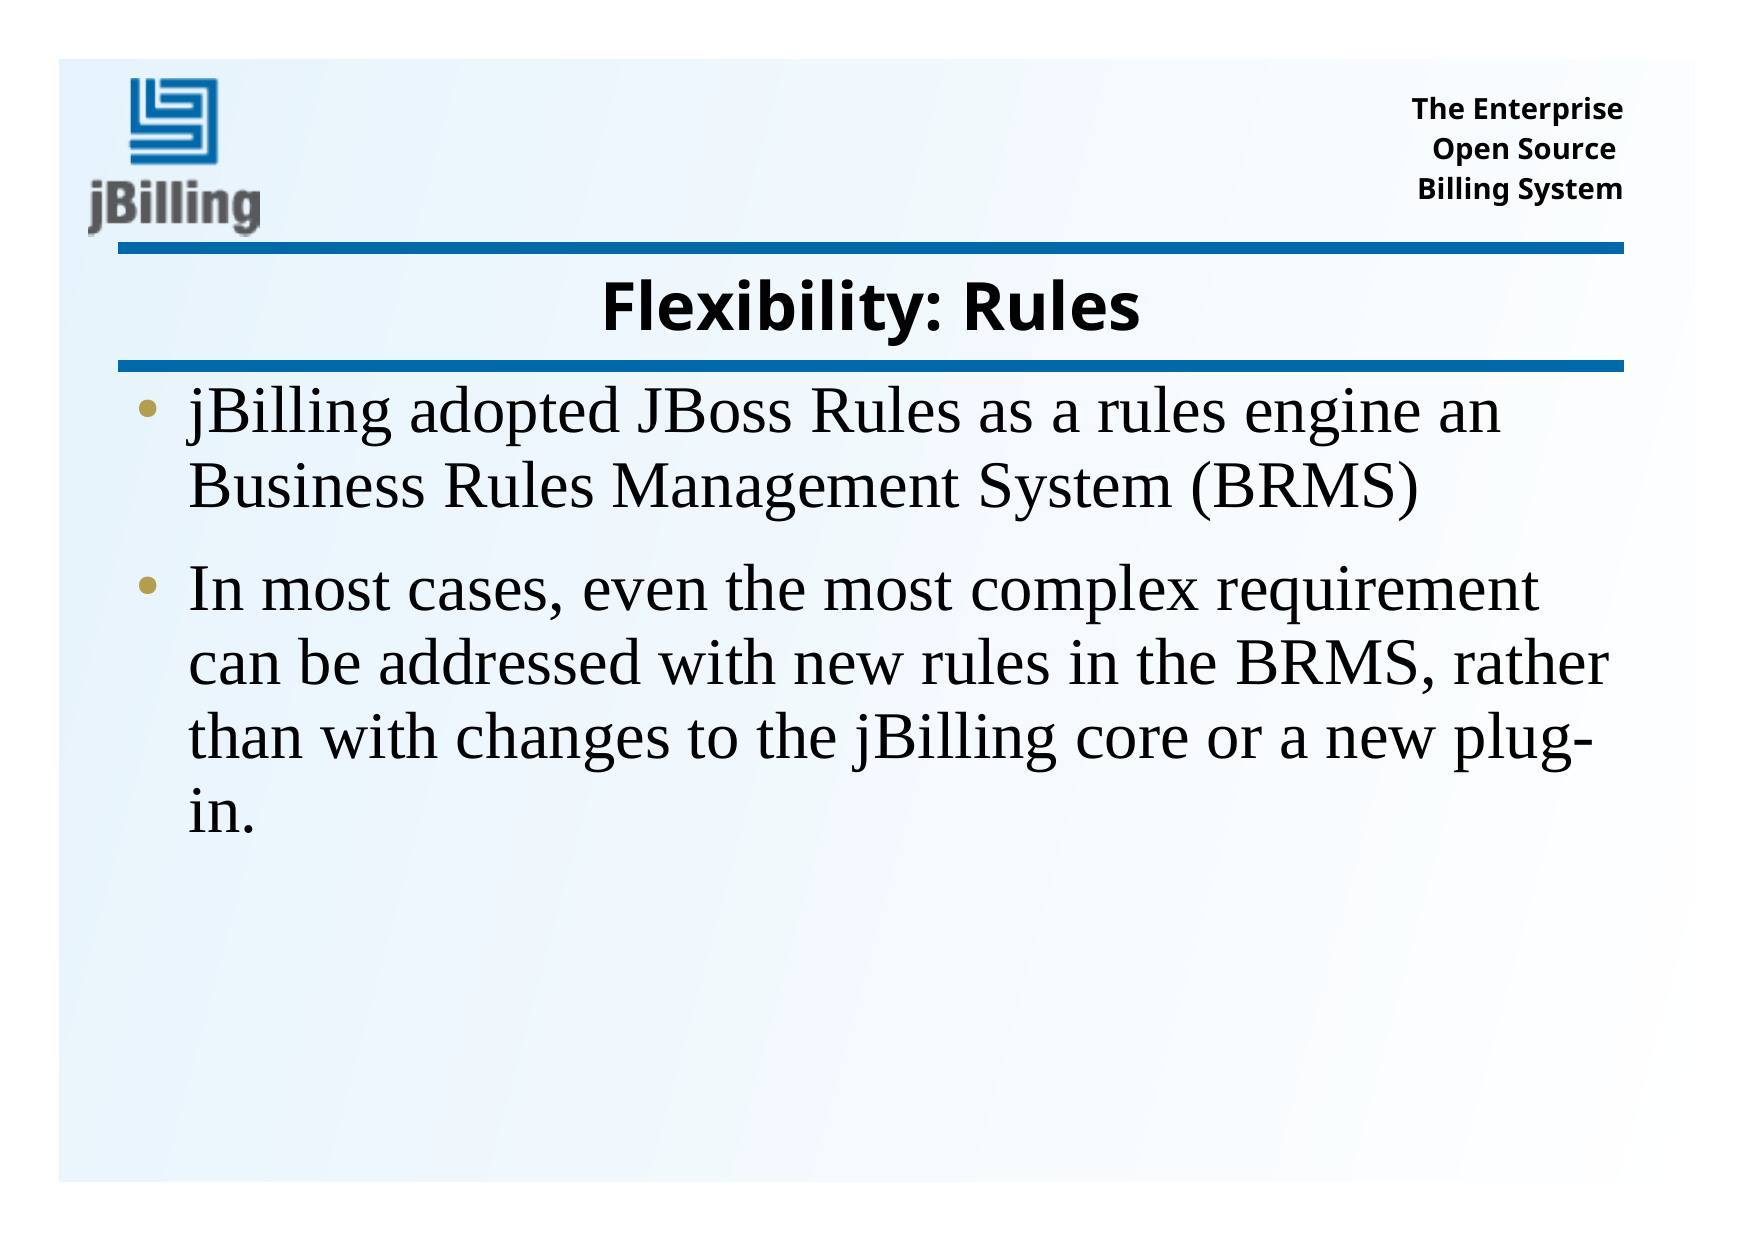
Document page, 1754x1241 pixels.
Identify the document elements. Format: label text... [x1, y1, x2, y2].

picture [88, 78, 260, 237]
list jBilling adopted JBoss Rules as a rules engine an Business Rules Management System (BRMS) In most cases, even the most complex requirement can be addressed with new rules in the BRMS, rather than with changes to the jBilling core or a new plug-in. [118, 373, 1625, 1134]
title Flexibility: Rules [118, 248, 1625, 361]
